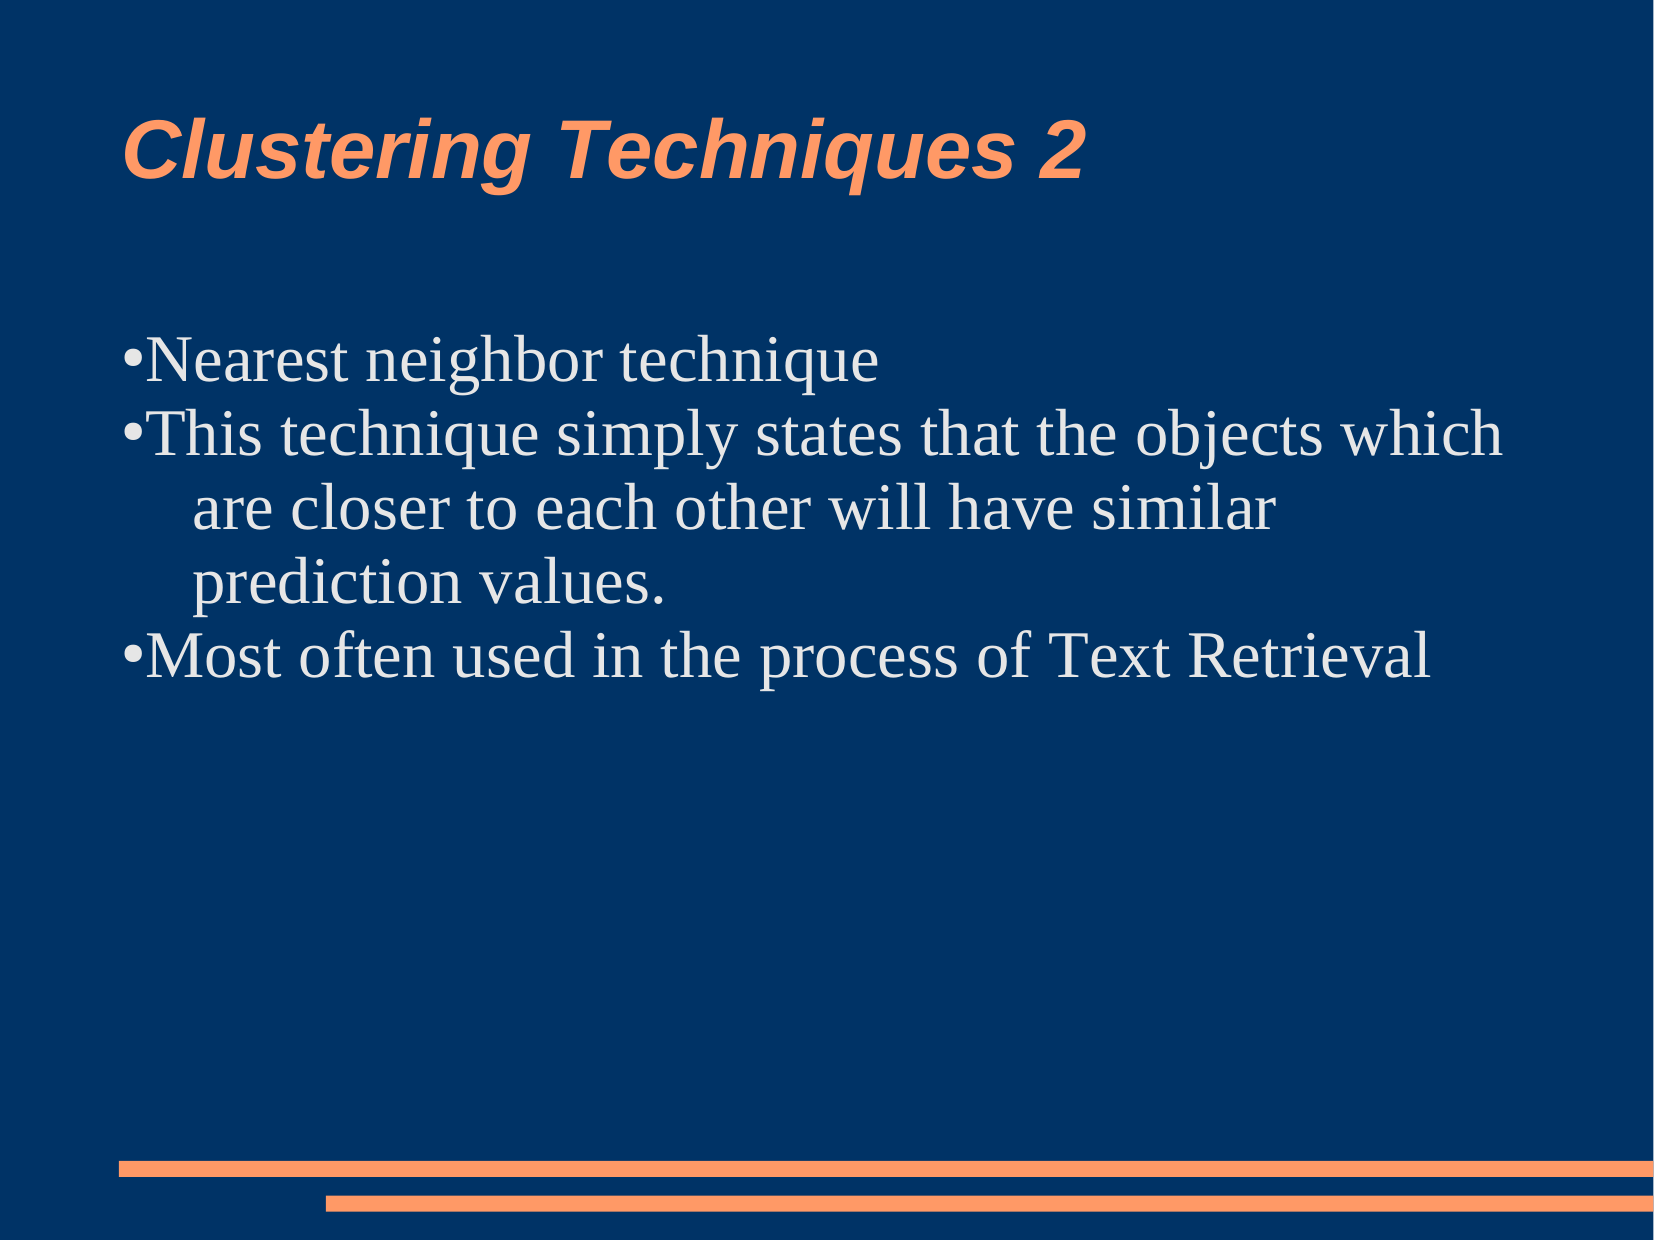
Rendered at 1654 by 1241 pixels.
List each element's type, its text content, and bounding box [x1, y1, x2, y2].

list Nearest neighbor technique This technique simply states that the objects which are closer to each other will have similar prediction values. Most often used in the process of Text Retrieval [121, 322, 1561, 1042]
title Clustering Techniques 2 [121, 46, 1534, 254]
